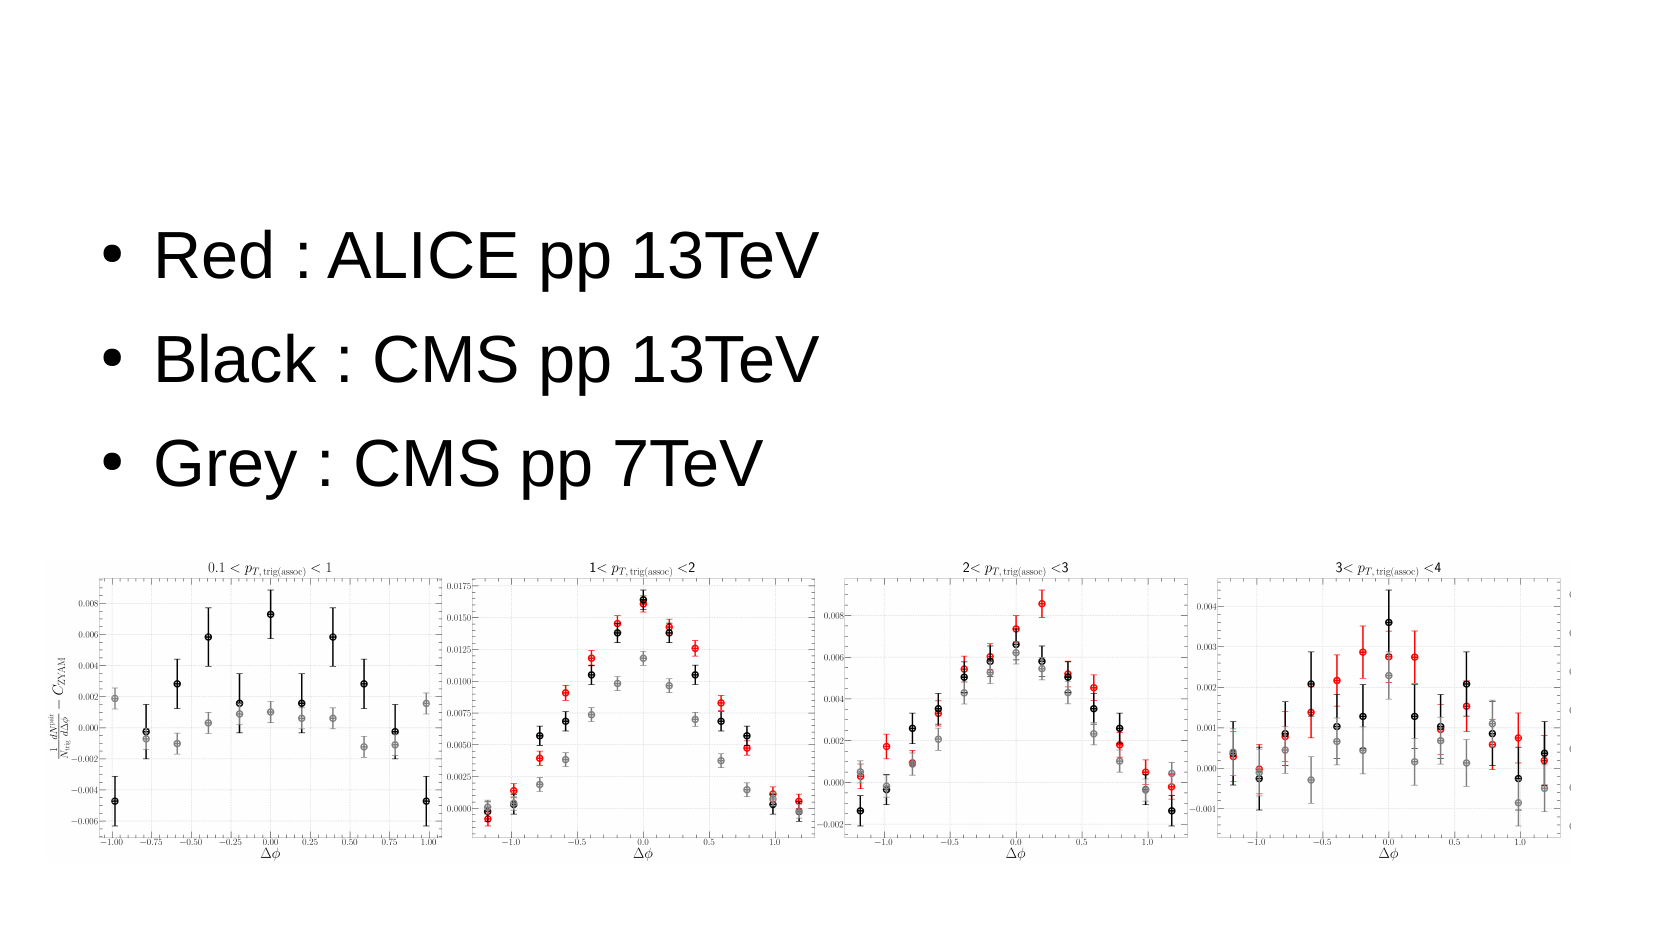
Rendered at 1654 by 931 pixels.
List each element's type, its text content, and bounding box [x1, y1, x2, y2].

list Red : ALICE pp 13TeV Black : CMS pp 13TeV Grey : CMS pp 7TeV [82, 217, 1571, 560]
picture [46, 560, 1571, 863]
